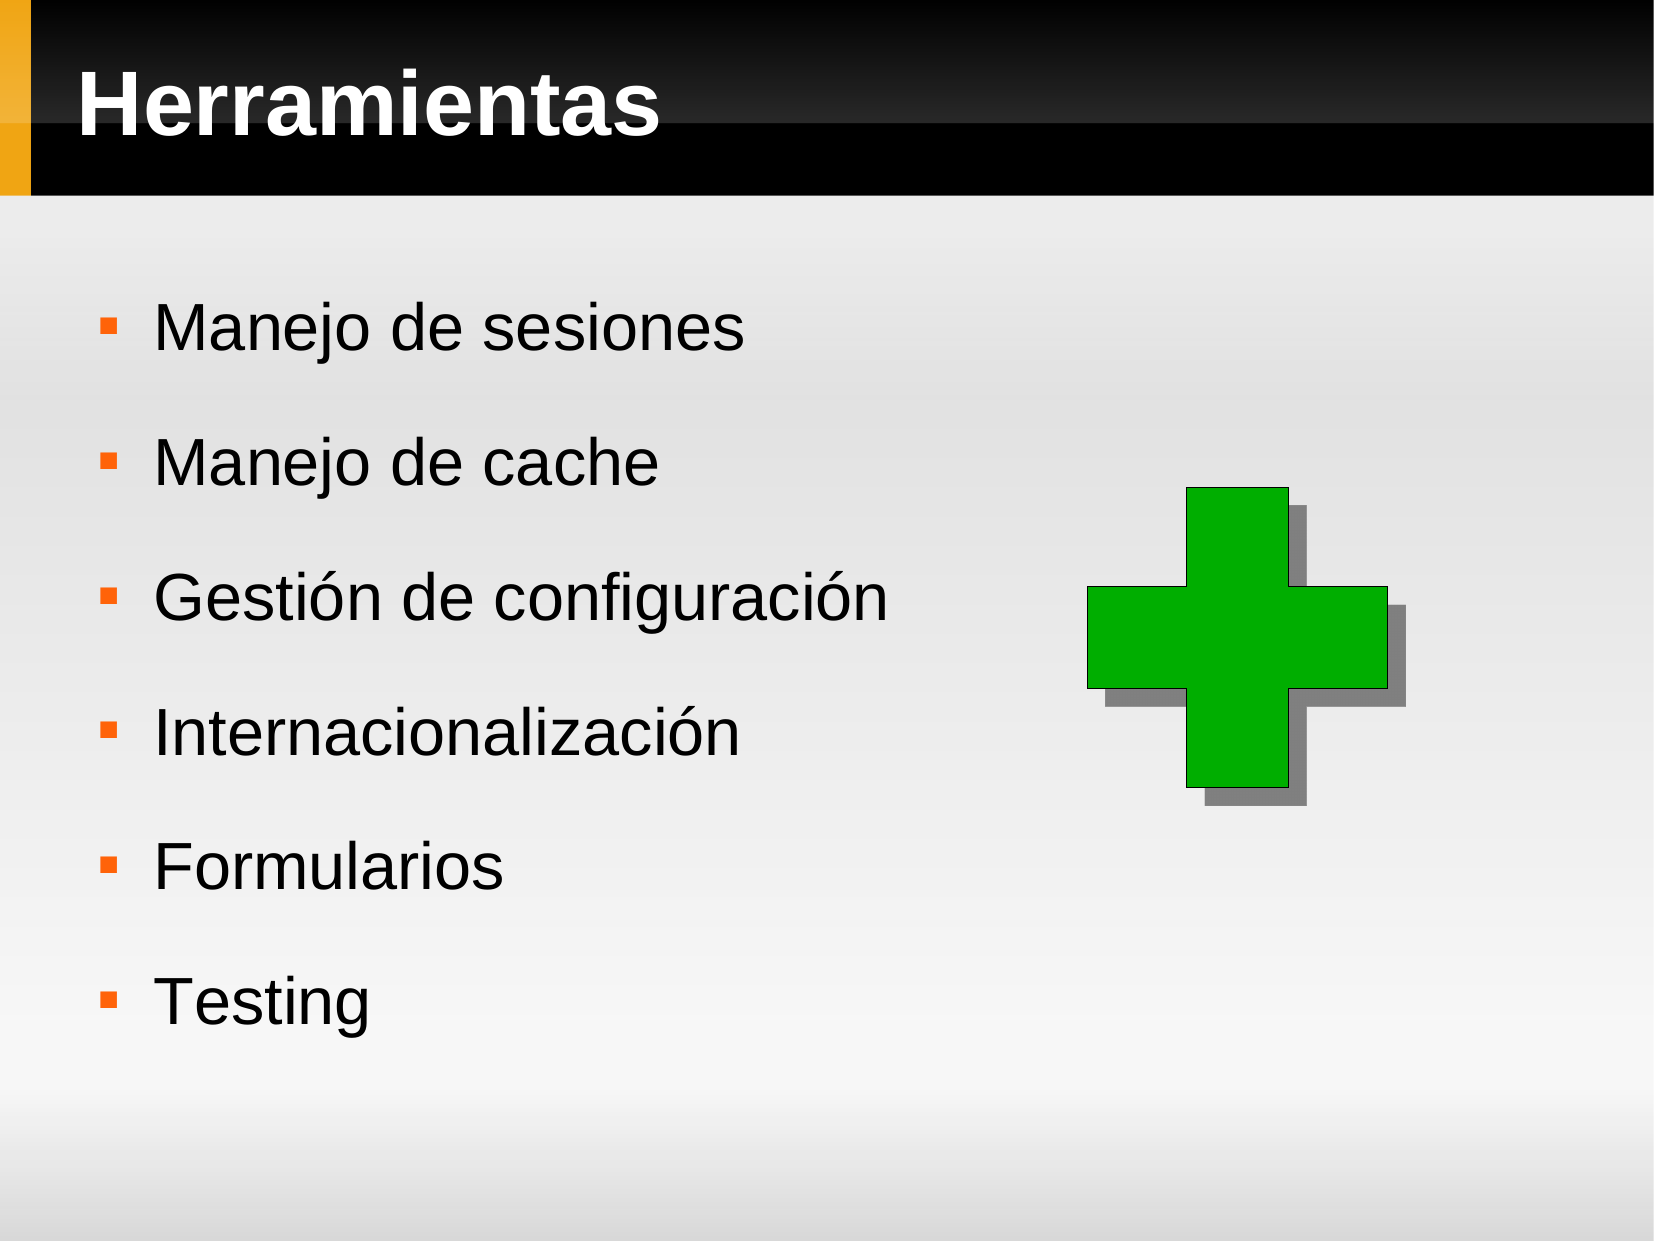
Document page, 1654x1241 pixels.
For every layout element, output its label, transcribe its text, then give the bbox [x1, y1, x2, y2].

list Manejo de sesiones Manejo de cache Gestión de configuración Internacionalización Formularios Testing [82, 290, 1571, 1094]
picture [0, 0, 1654, 1241]
text_box [1087, 487, 1388, 788]
title Herramientas [76, 7, 1565, 200]
